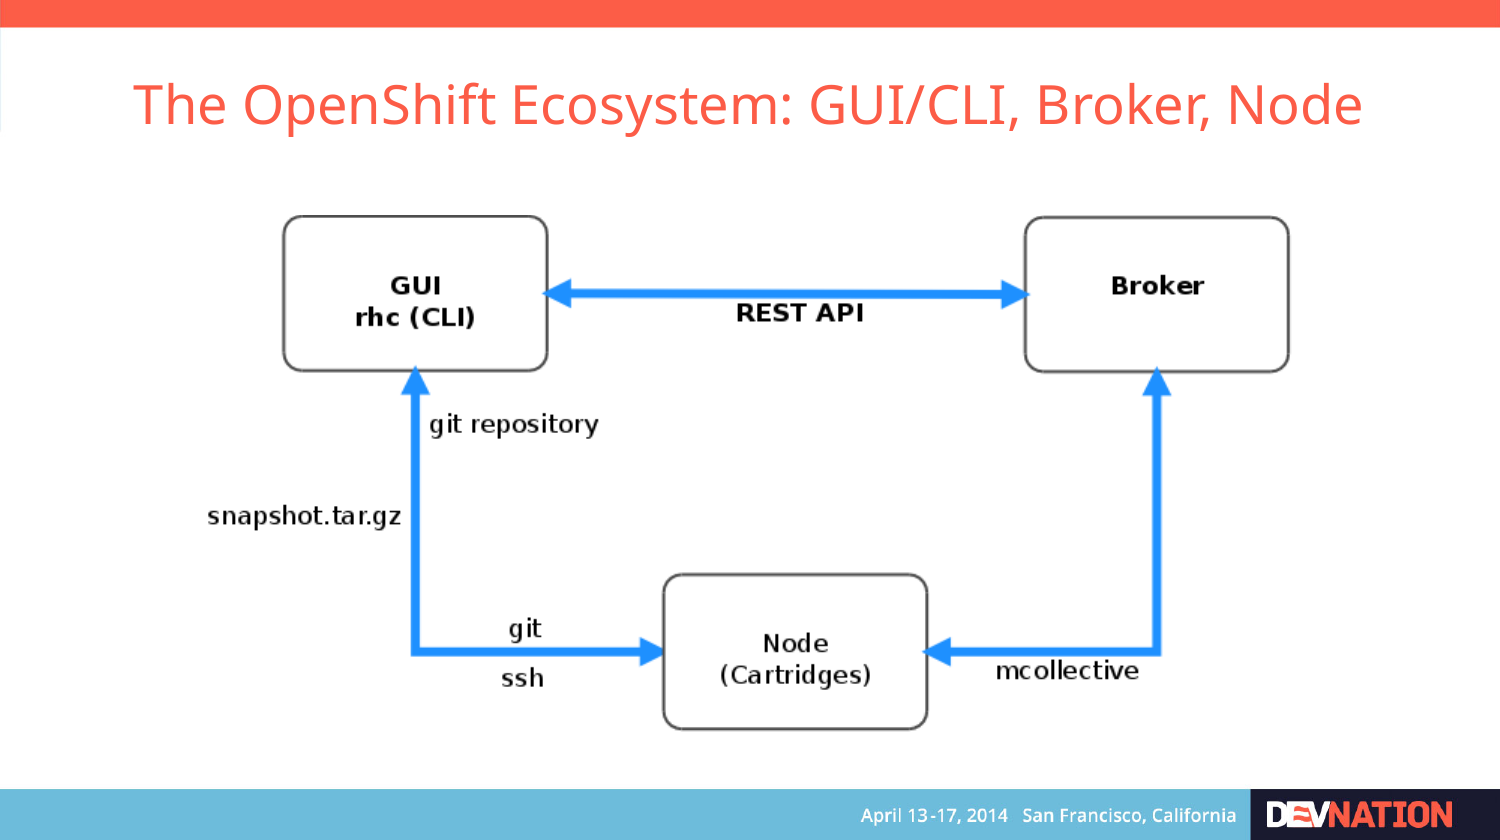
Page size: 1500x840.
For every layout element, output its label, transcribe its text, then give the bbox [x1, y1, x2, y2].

picture [0, 0, 1500, 840]
title The OpenShift Ecosystem: GUI/CLI, Broker, Node [74, 33, 1425, 174]
